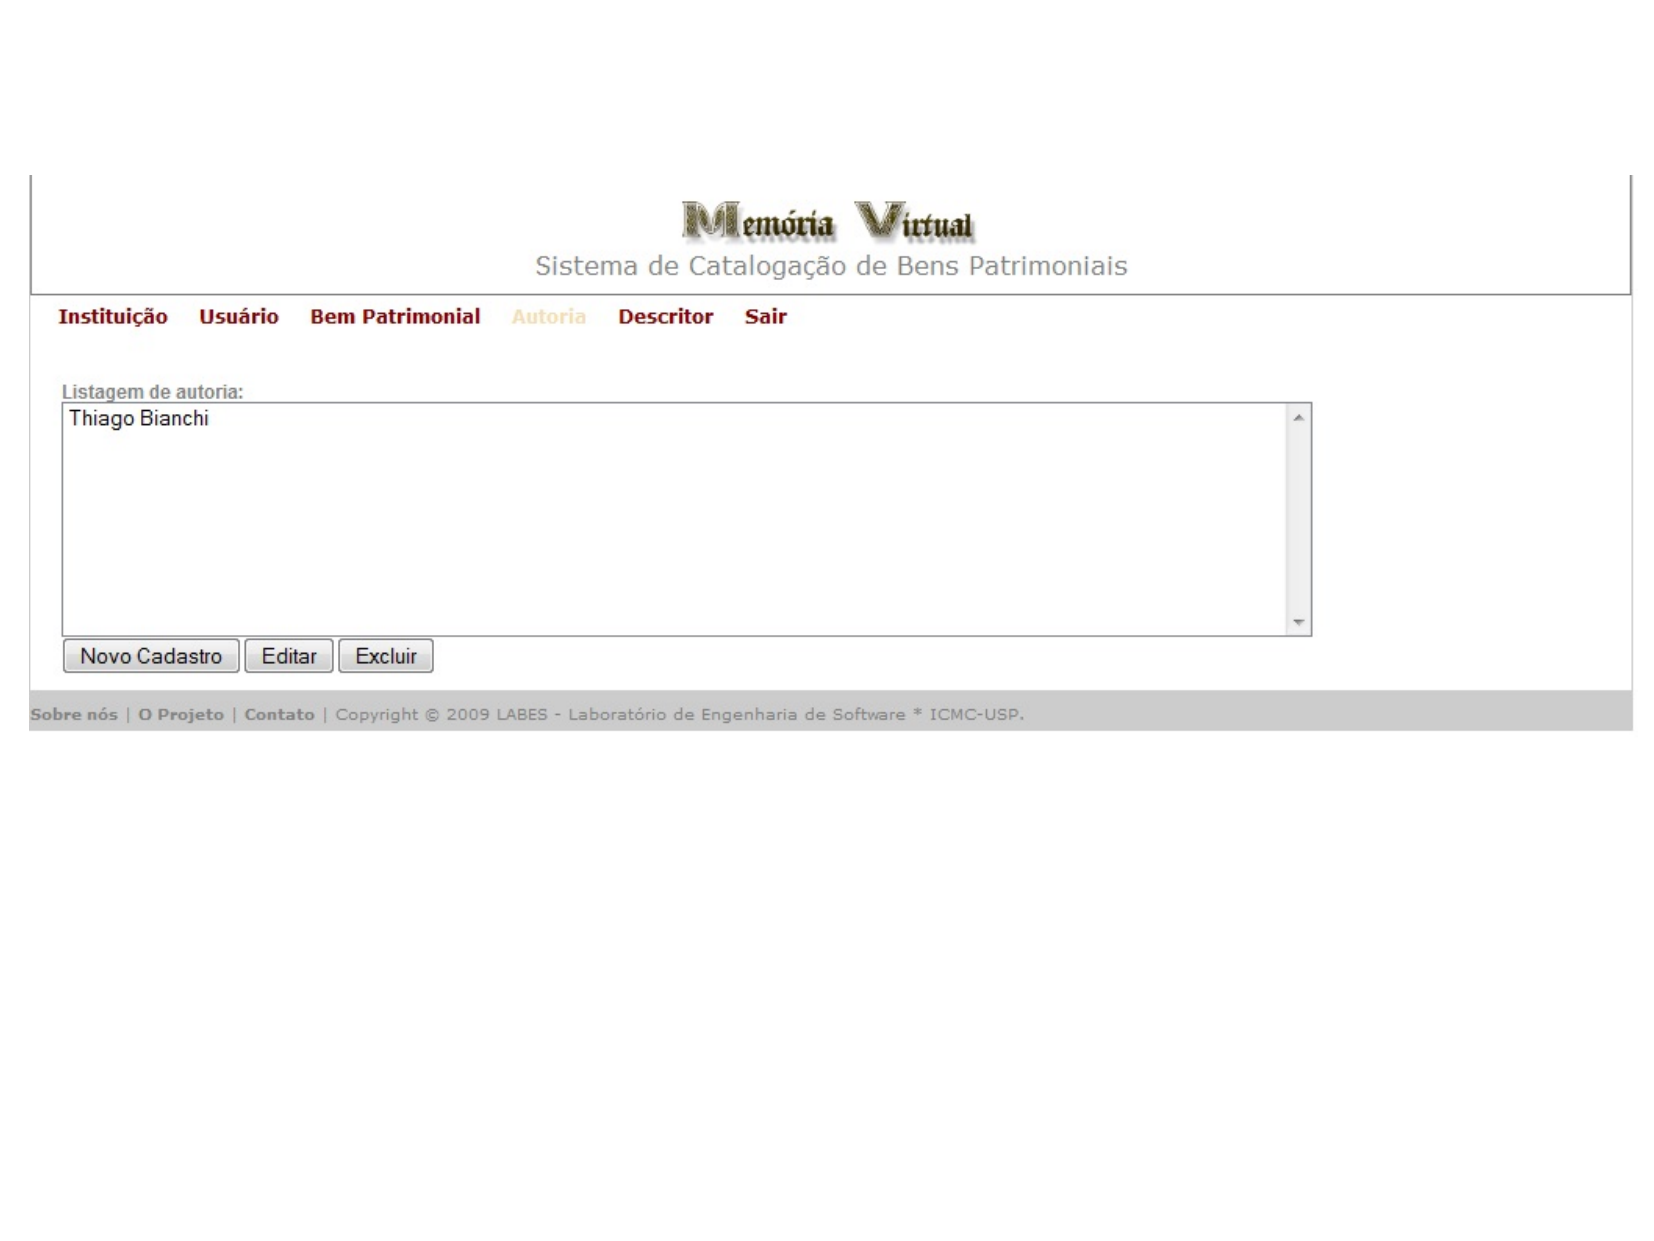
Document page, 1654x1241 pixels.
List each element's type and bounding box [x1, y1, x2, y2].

picture [29, 175, 1638, 739]
